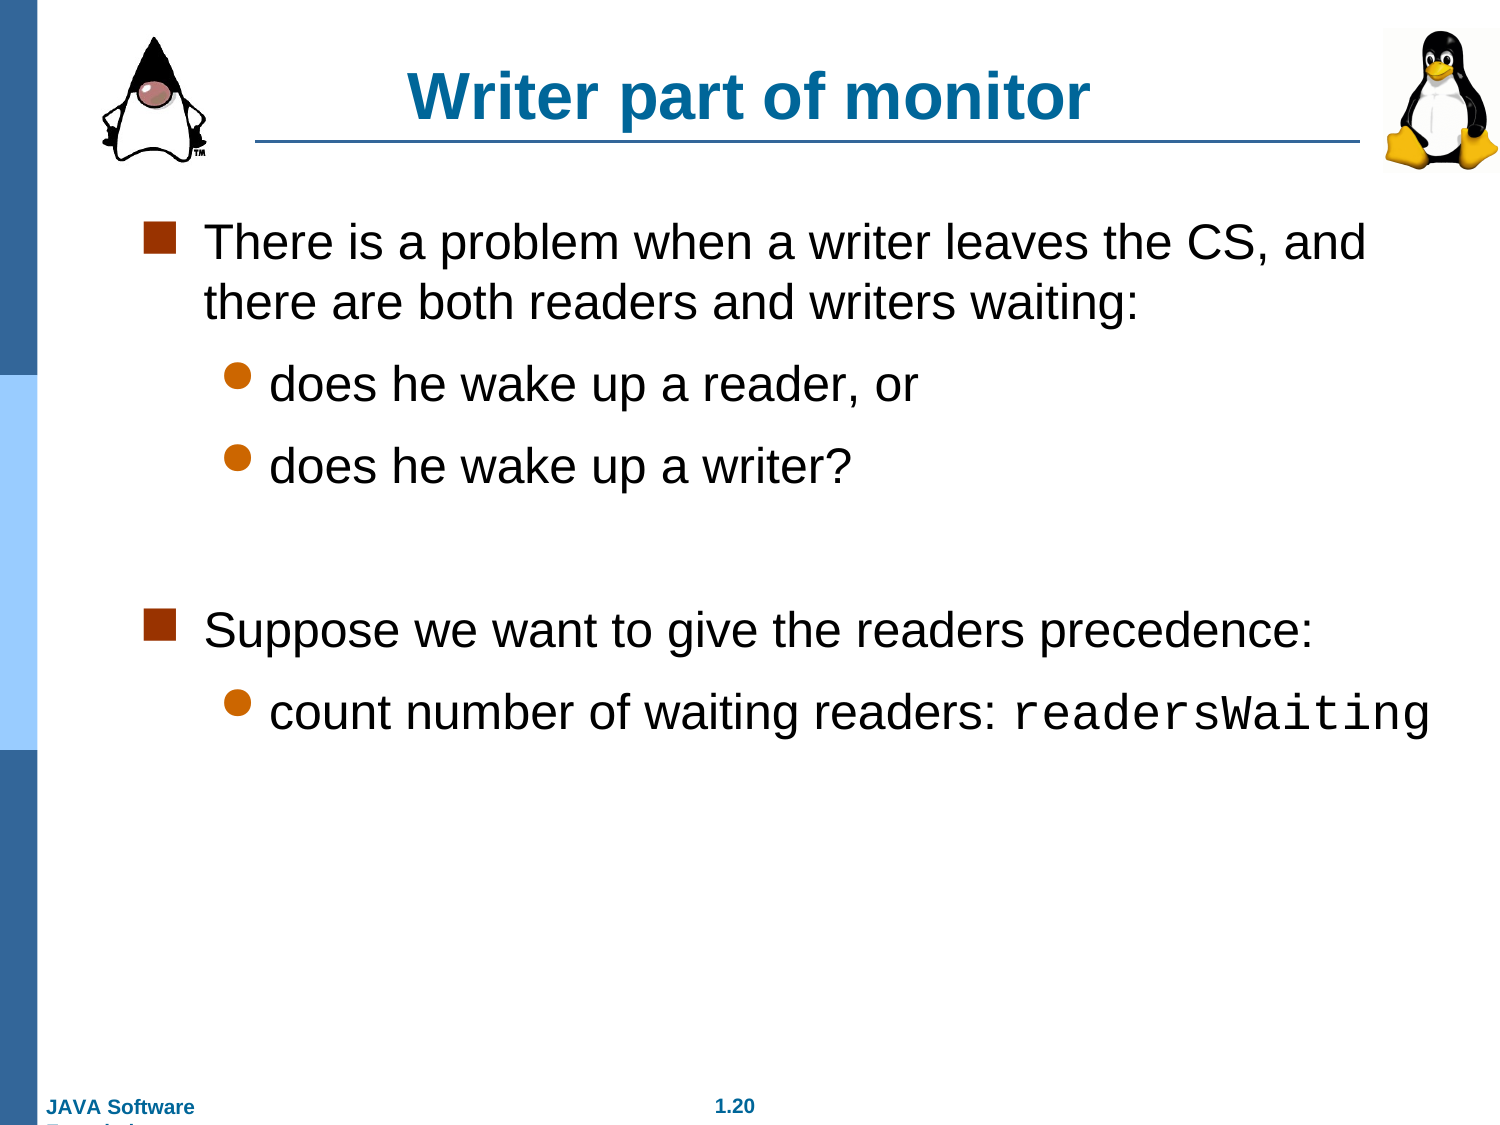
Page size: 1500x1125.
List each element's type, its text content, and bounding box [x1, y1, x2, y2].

title Writer part of monitor [75, 45, 1426, 141]
picture [54, 0, 255, 200]
list There is a problem when a writer leaves the CS, and there are both readers and writers waiting: does he wake up a reader, or does he wake up a writer? Suppose we want to give the readers precedence: count number of waiting readers: readersWaiting [132, 202, 1483, 1041]
picture [1383, 28, 1500, 173]
